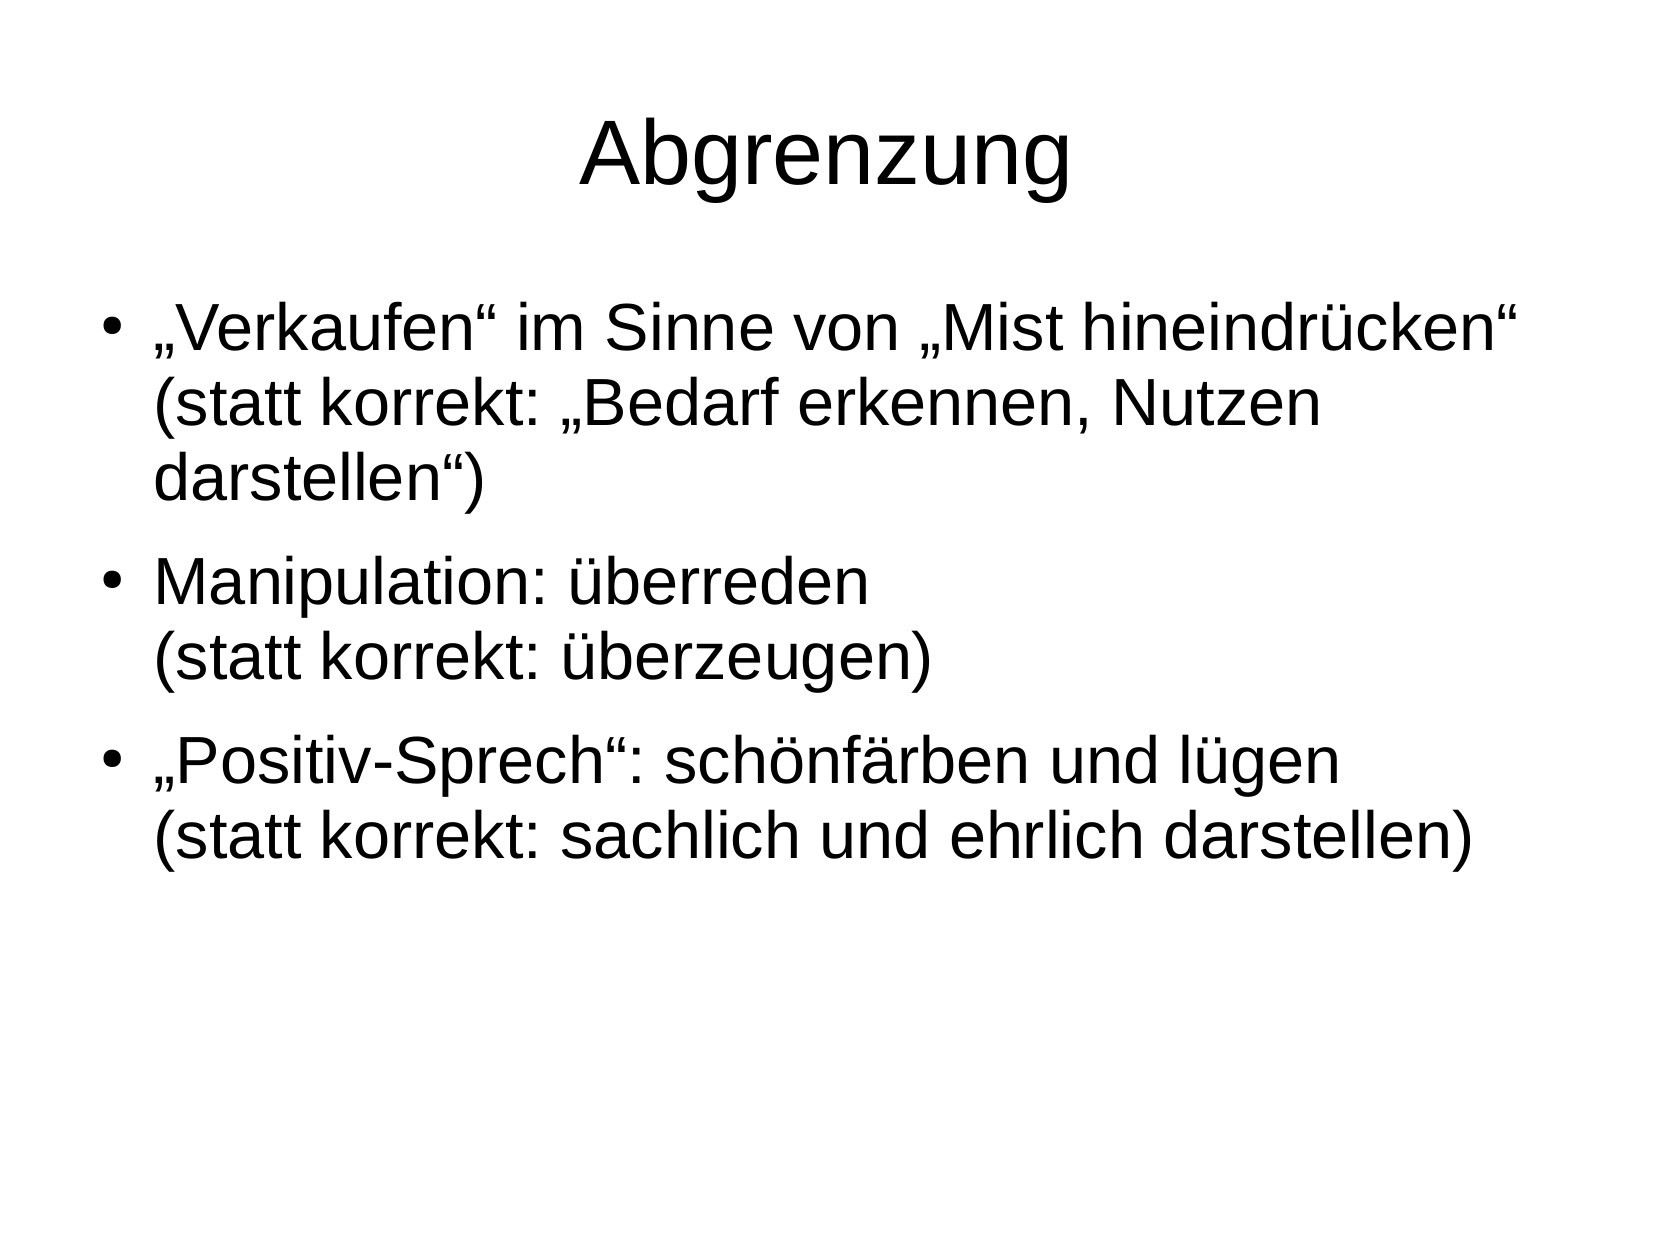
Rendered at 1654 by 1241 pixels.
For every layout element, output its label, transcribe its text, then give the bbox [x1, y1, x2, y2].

title Abgrenzung [82, 49, 1571, 257]
list „Verkaufen“ im Sinne von „Mist hineindrücken“ (statt korrekt: „Bedarf erkennen, Nutzen darstellen“) Manipulation: überreden (statt korrekt: überzeugen) „Positiv-Sprech“: schönfärben und lügen (statt korrekt: sachlich und ehrlich darstellen) [82, 290, 1571, 1010]
